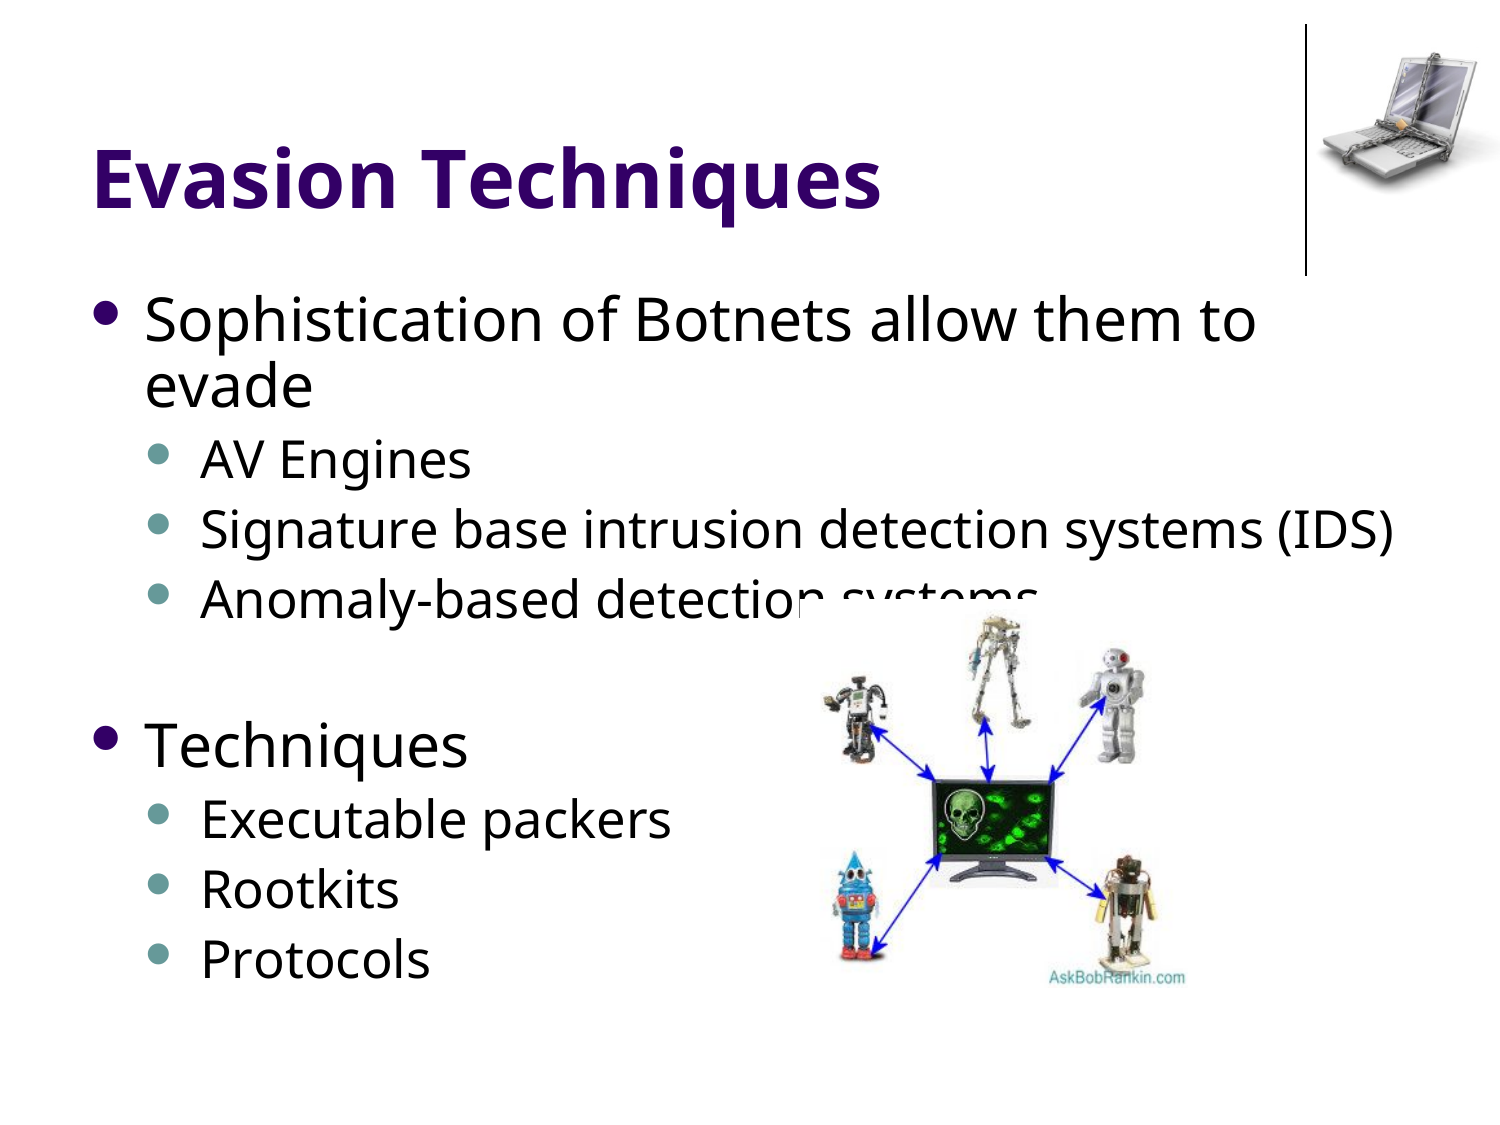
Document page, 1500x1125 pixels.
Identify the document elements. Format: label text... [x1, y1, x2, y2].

list Sophistication of Botnets allow them to evade AV Engines Signature base intrusion detection systems (IDS) Anomaly-based detection systems Techniques Executable packers Rootkits Protocols [75, 282, 1426, 1006]
title Evasion Techniques [74, 20, 1313, 233]
picture [800, 599, 1188, 988]
picture [1313, 41, 1500, 200]
